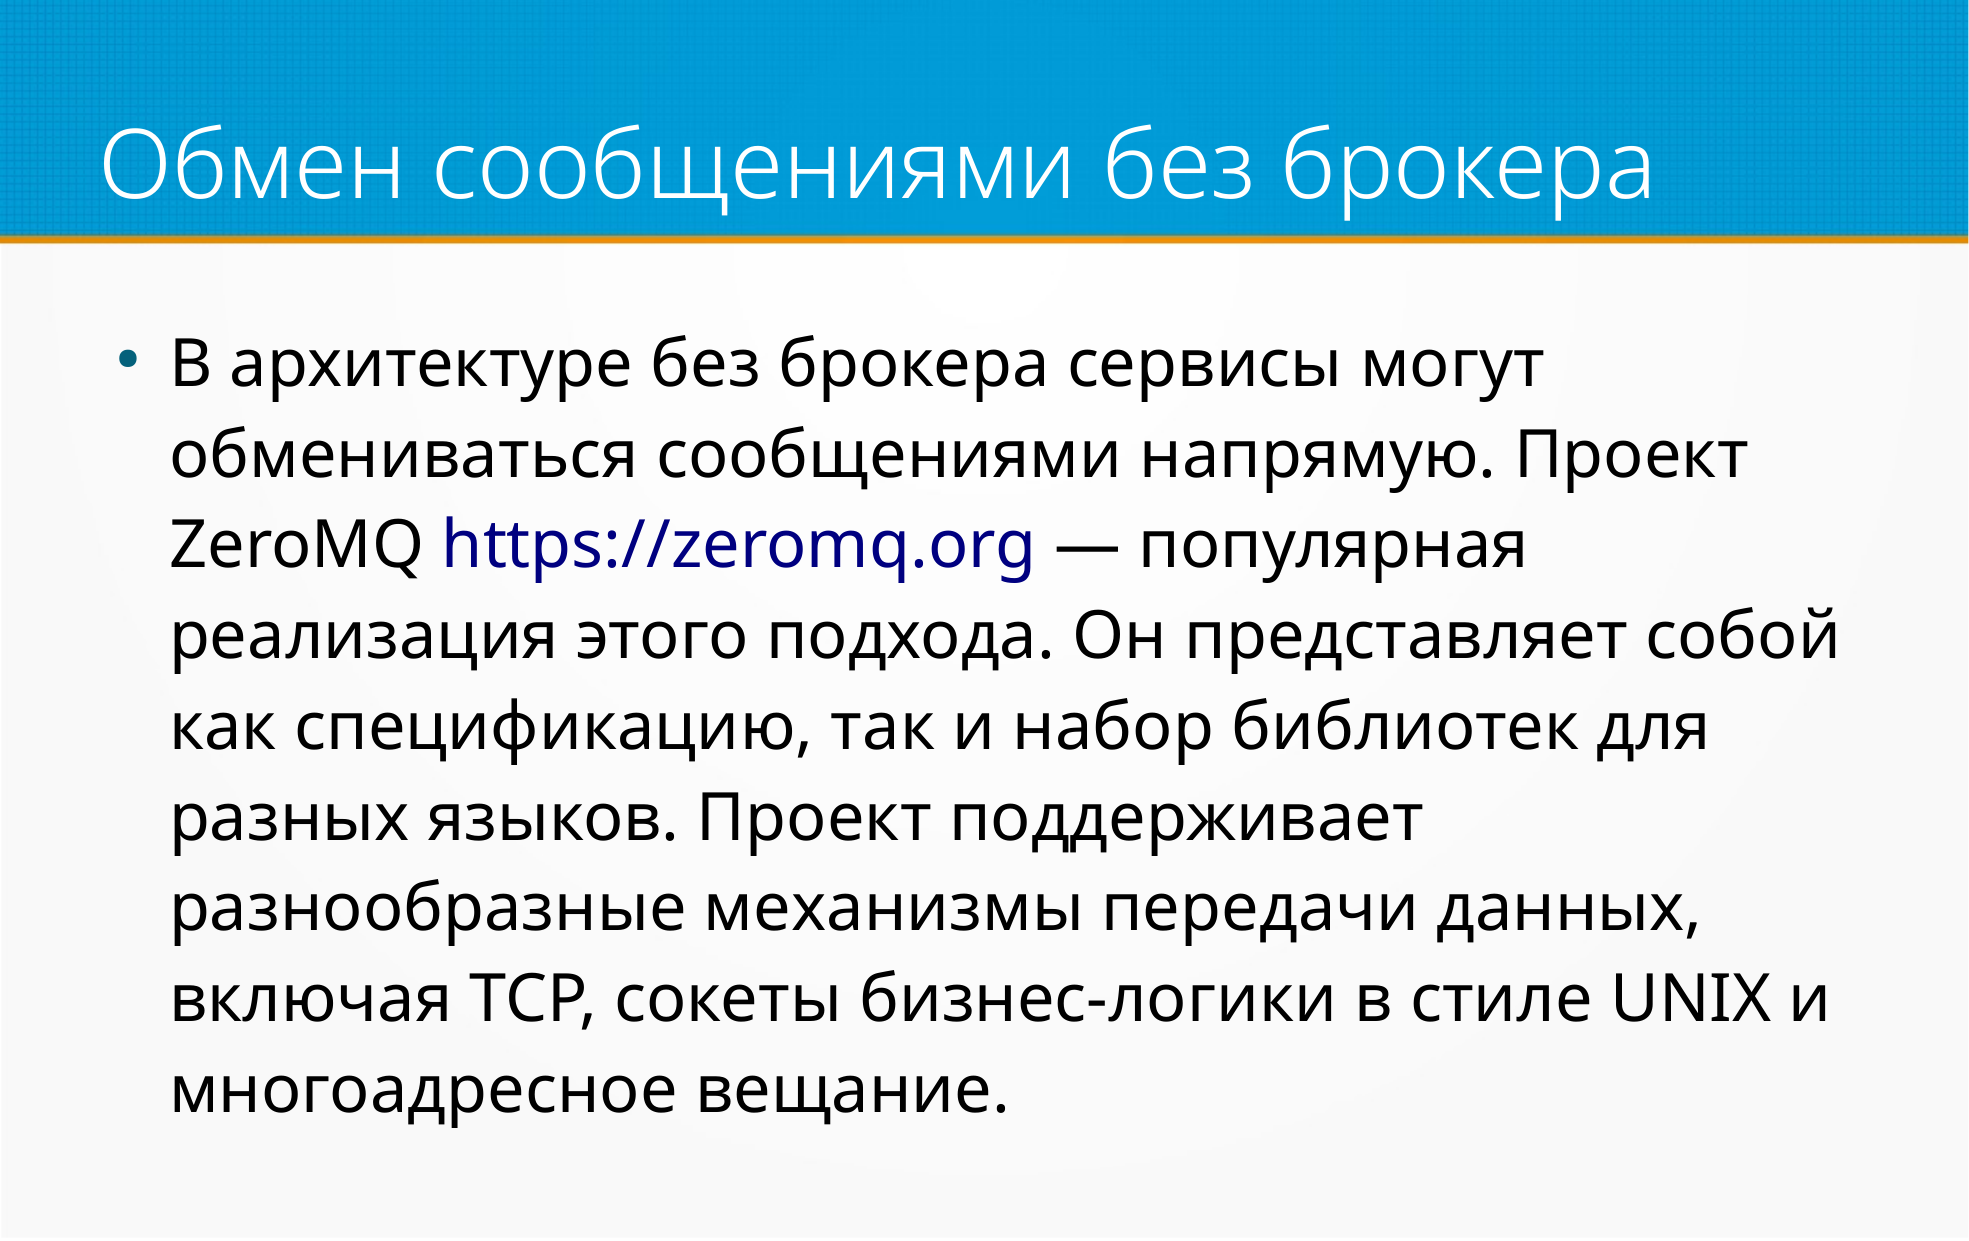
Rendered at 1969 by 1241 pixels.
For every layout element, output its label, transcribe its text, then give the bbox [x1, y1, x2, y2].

title Обмен сообщениями без брокера [98, 19, 1870, 227]
picture [0, 233, 1969, 1241]
list В архитектуре без брокера сервисы могут обмениваться сообщениями напрямую. Проект ZeroMQ https://zeromq.org — популярная реализация этого подхода. Он представляет собой как спецификацию, так и набор библиотек для разных языков. Проект поддерживает разнообразные механизмы передачи данных, включая TCP, сокеты бизнес-логики в стиле UNIX и многоадресное вещание. [98, 315, 1926, 1205]
